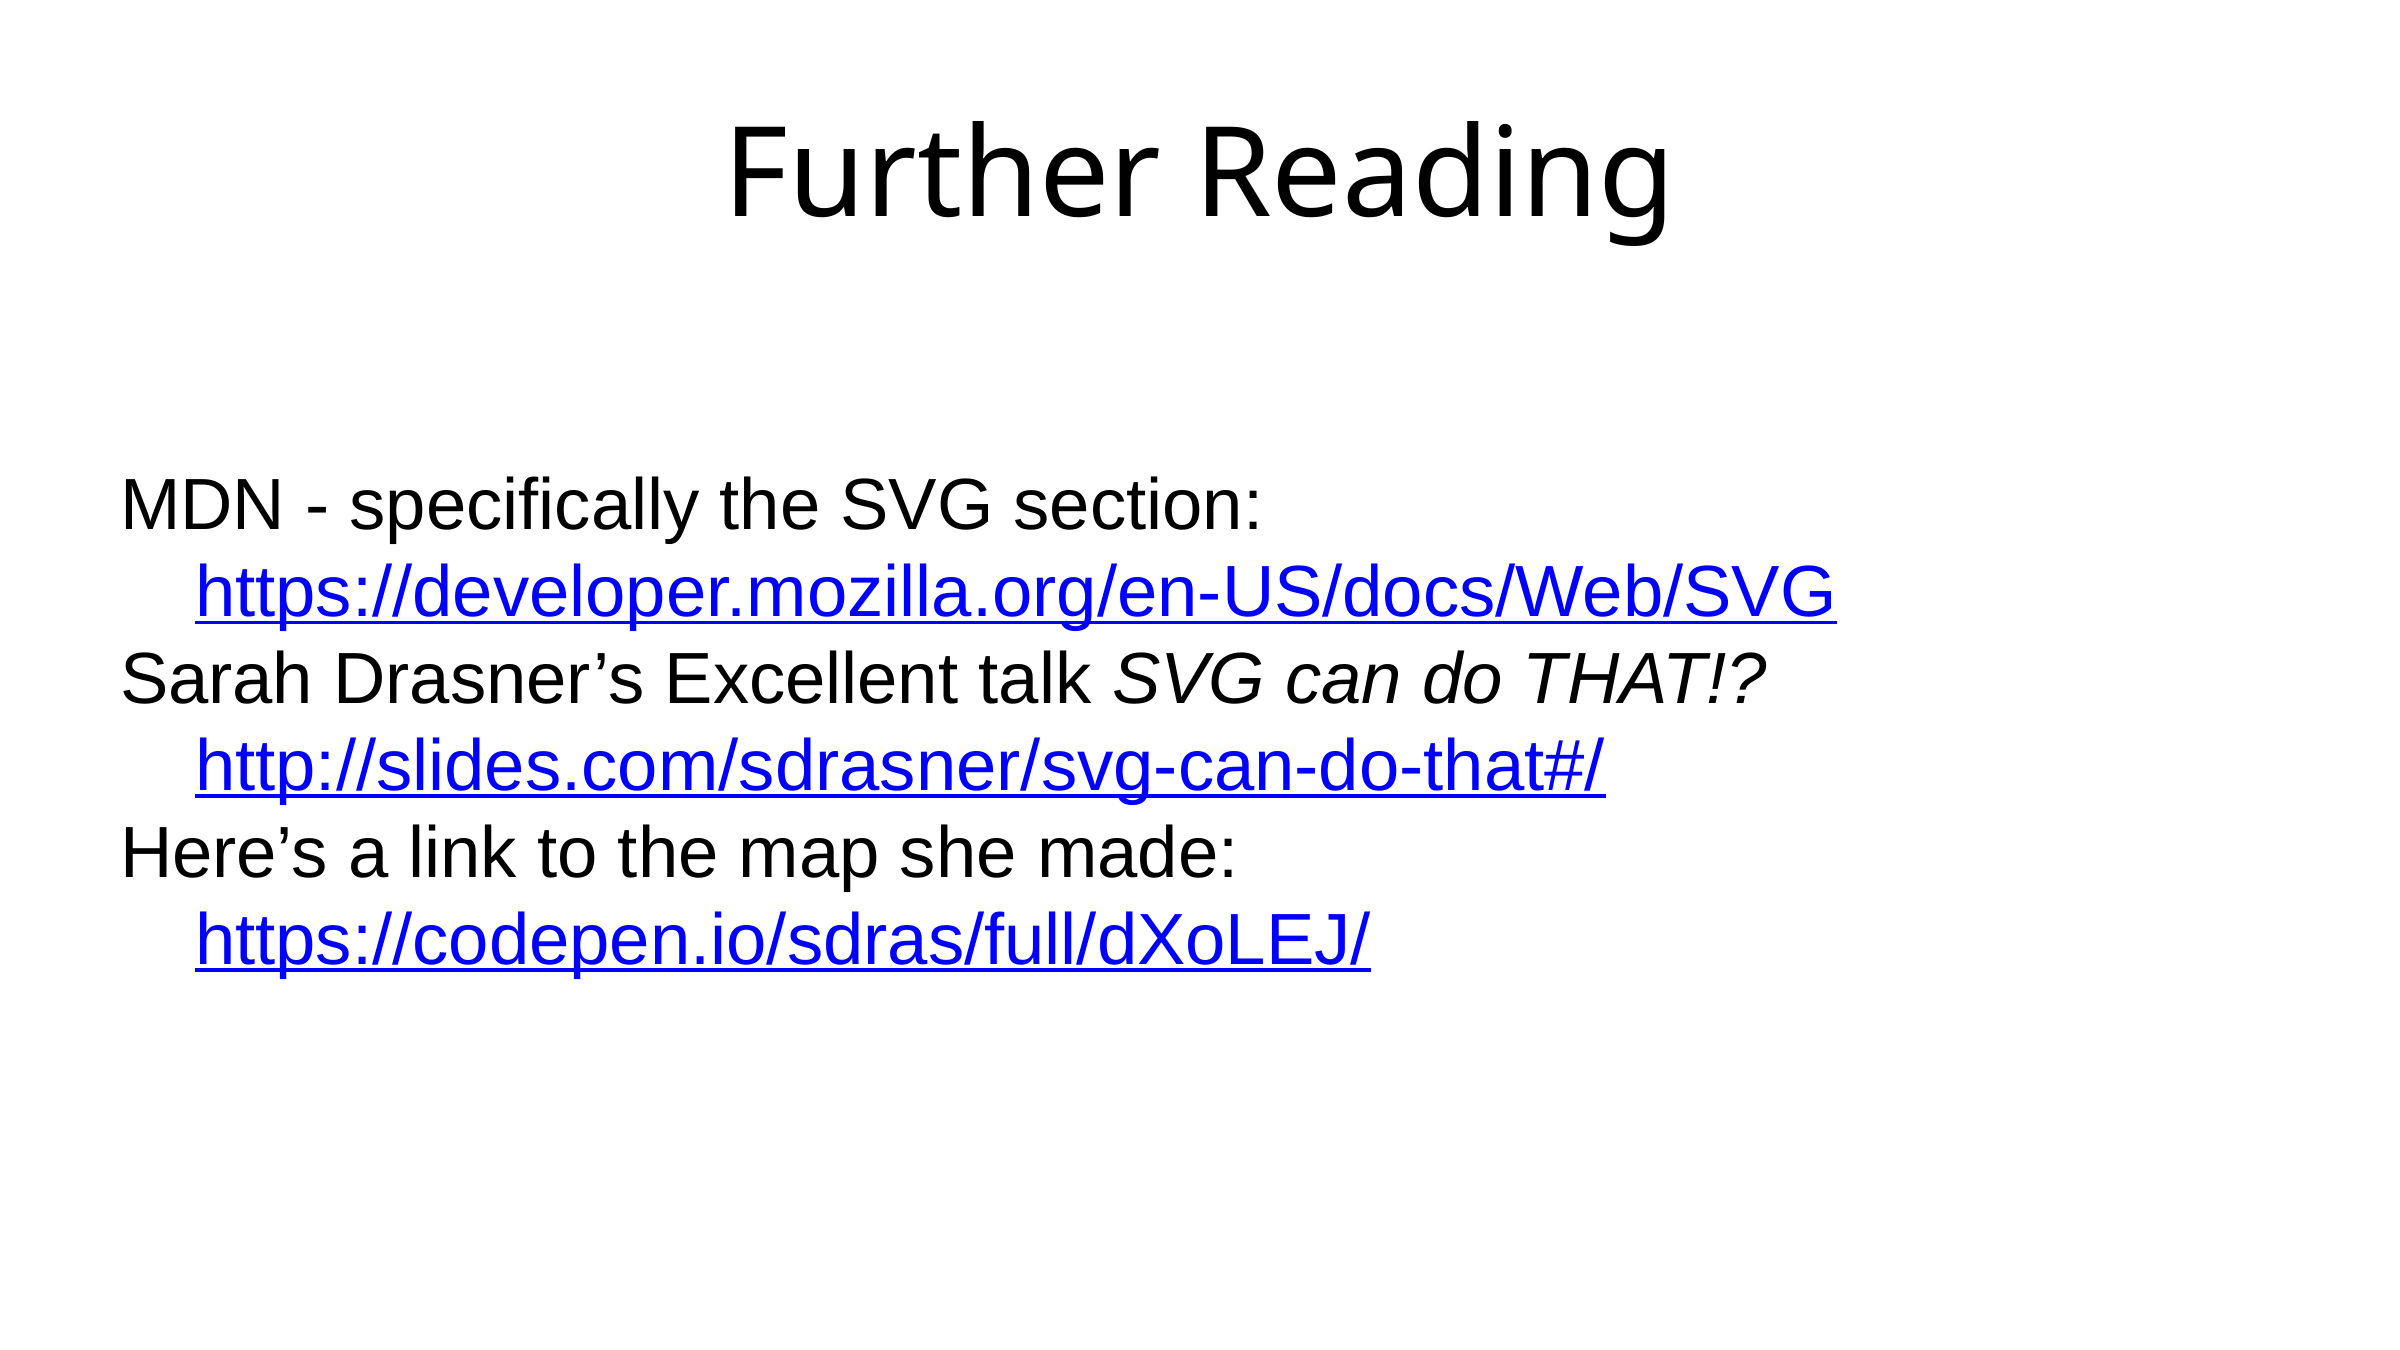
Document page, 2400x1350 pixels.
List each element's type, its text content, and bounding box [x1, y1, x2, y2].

text_box MDN - specifically the SVG section: https://developer.mozilla.org/en-US/docs/Web/SVG Sarah Drasner’s Excellent talk SVG can do THAT!? http://slides.com/sdrasner/svg-can-do-that#/ Here’s a link to the map she made: https://codepen.io/sdras/full/dXoLEJ/ [120, 315, 2280, 1207]
text_box Further Reading [120, 53, 2280, 280]
